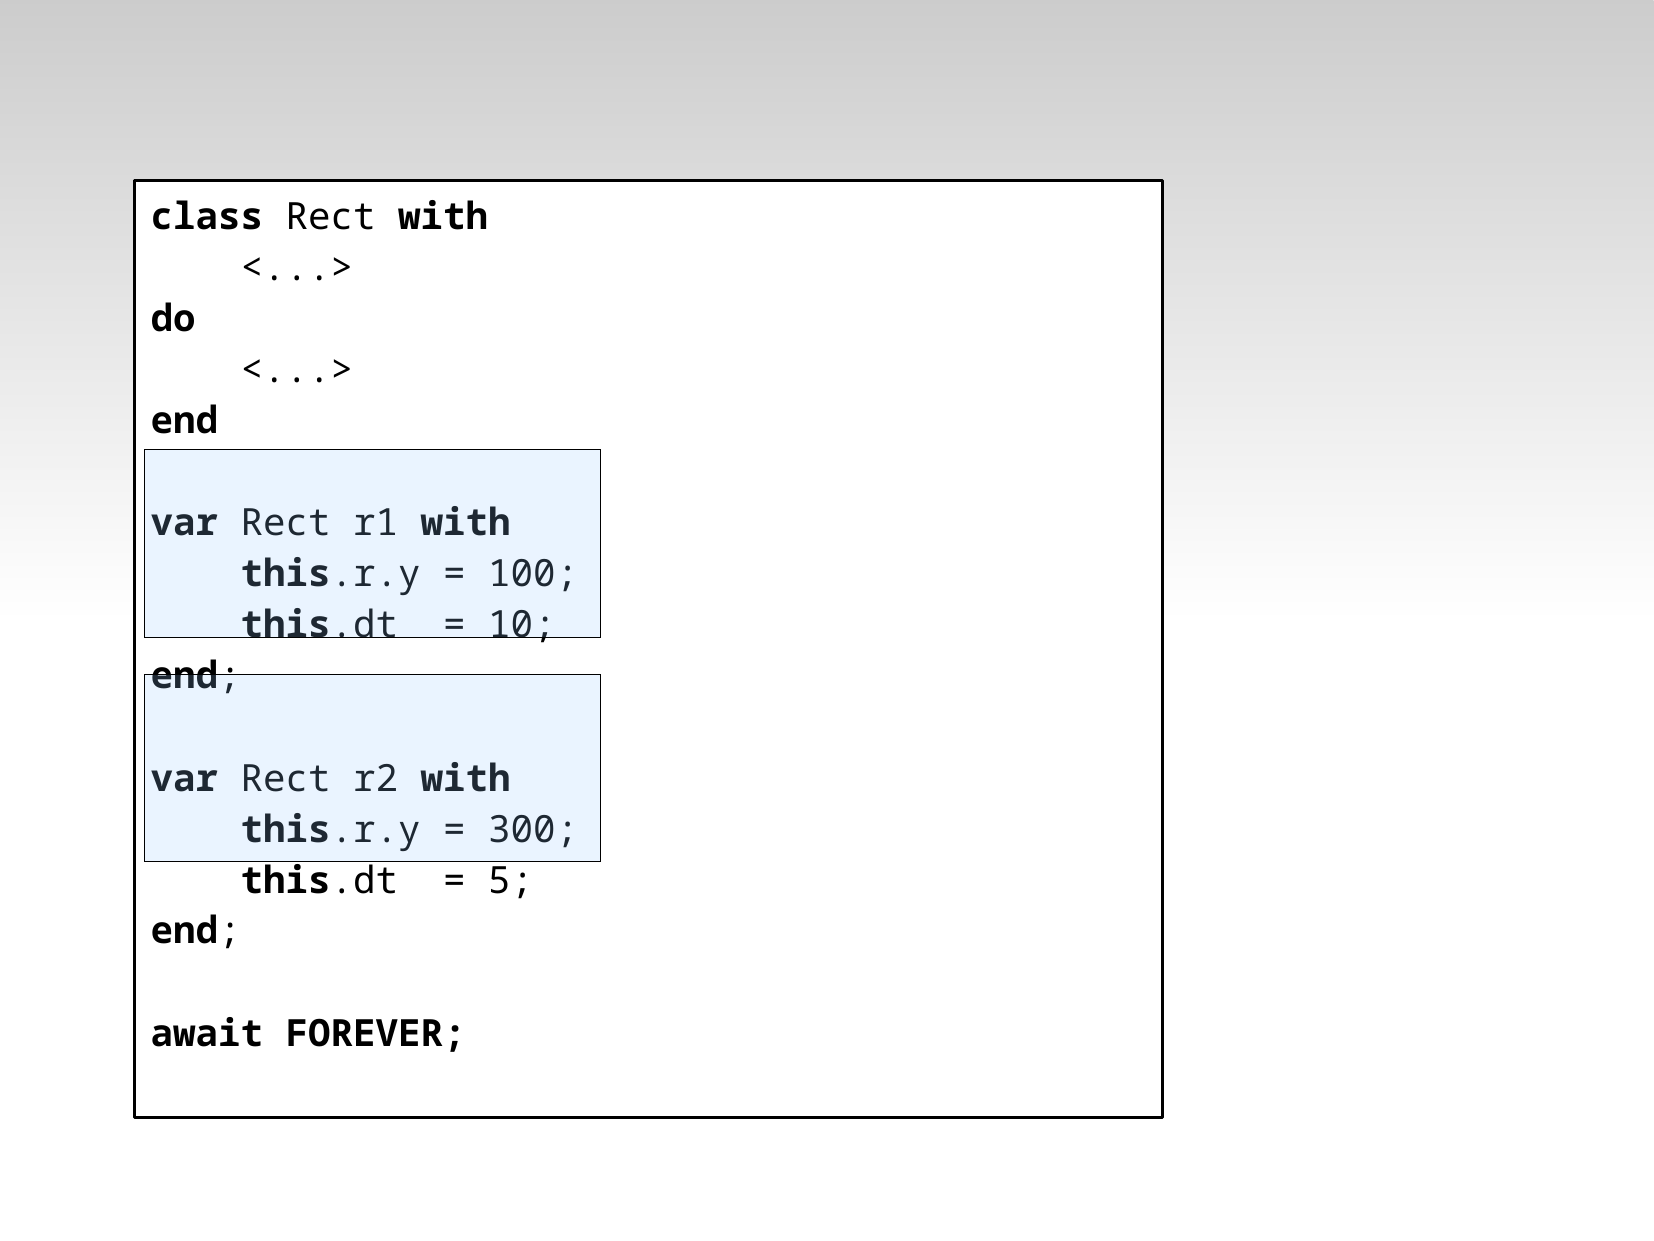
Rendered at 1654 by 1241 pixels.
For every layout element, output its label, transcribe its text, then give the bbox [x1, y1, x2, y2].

text_box [144, 674, 601, 862]
text_box class Rect with <...> do <...> end var Rect r1 with this.r.y = 100; this.dt = 10; end; var Rect r2 with this.r.y = 300; this.dt = 5; end; await FOREVER; [134, 180, 1163, 1000]
text_box [144, 449, 601, 638]
